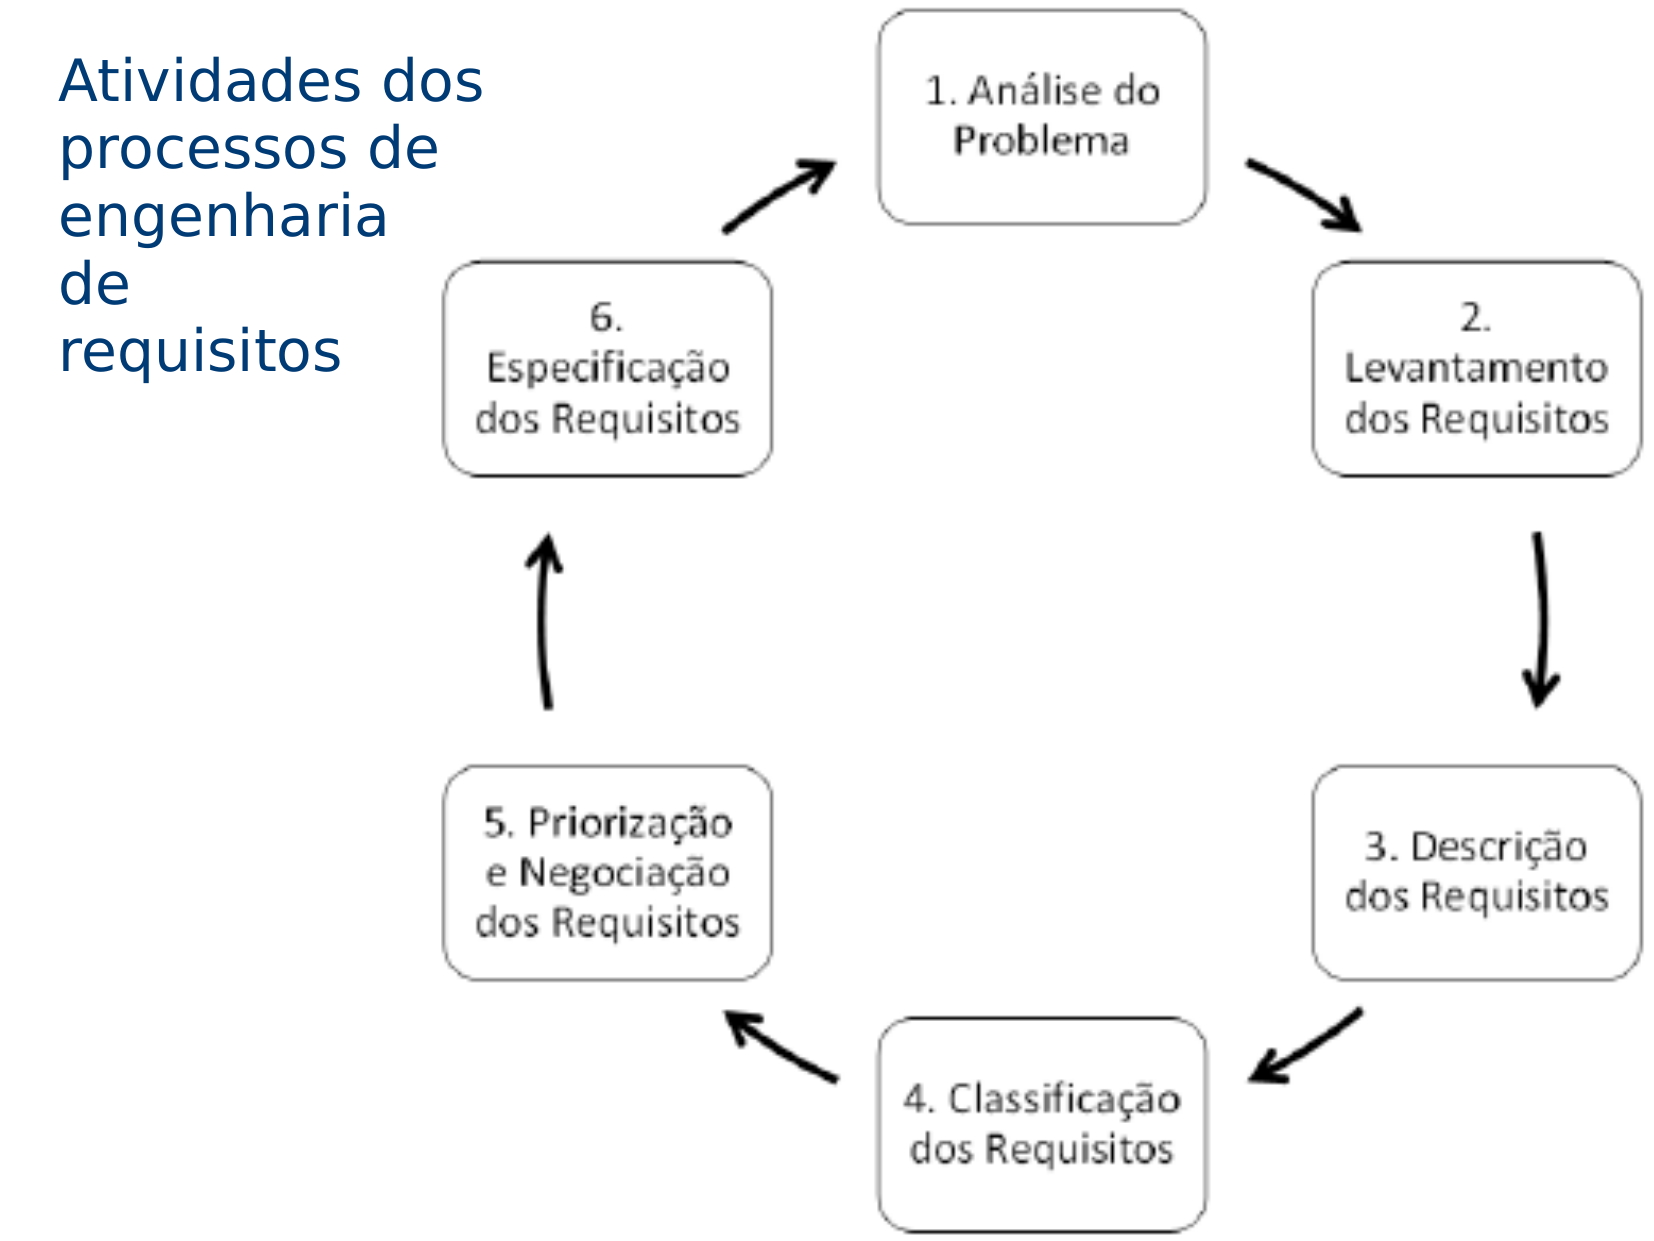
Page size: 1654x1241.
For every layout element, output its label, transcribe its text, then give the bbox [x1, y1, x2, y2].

title Atividades dos processos de engenharia de requisitos [59, 47, 489, 1211]
picture [441, 6, 1646, 1241]
